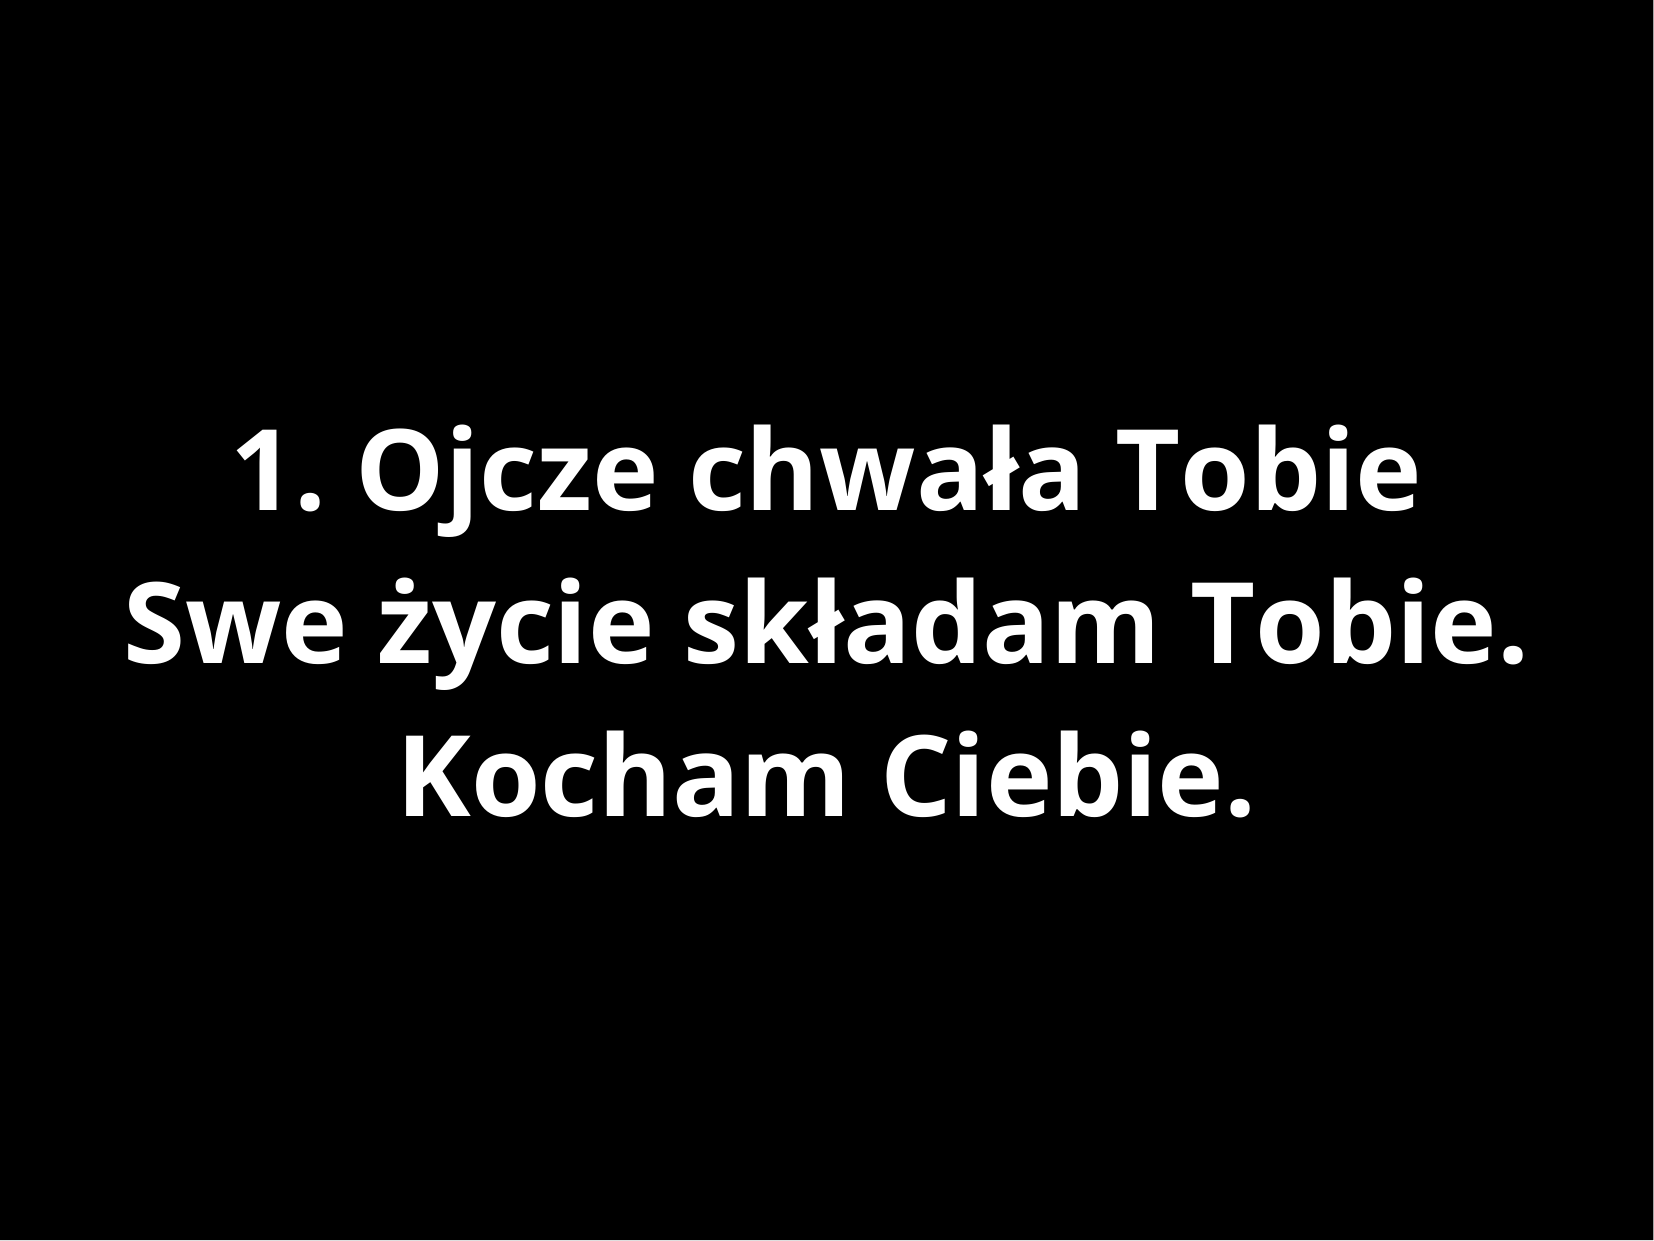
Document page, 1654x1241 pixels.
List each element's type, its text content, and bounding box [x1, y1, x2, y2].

title 1. Ojcze chwała Tobie Swe życie składam Tobie. Kocham Ciebie. [0, 0, 1654, 1241]
